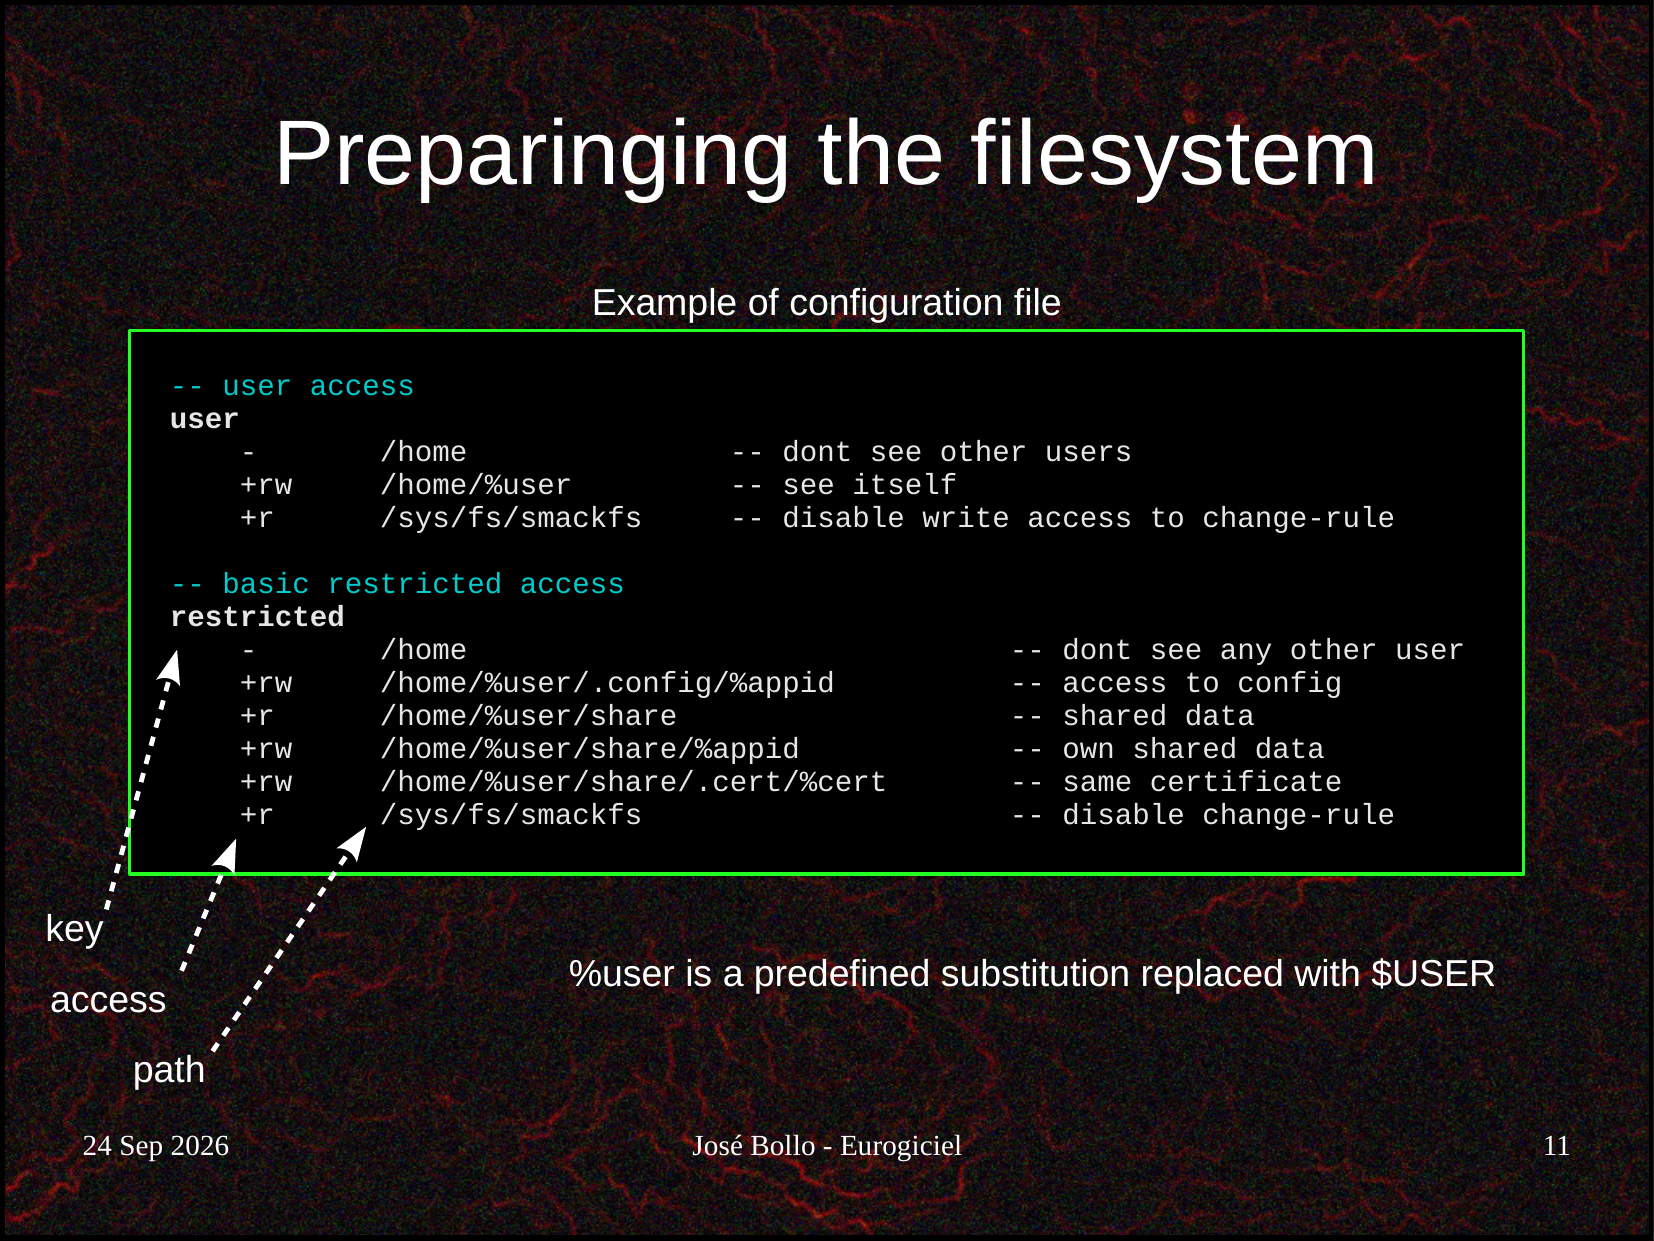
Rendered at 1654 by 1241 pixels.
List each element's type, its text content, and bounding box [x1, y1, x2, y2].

text_box Example of configuration file [577, 273, 1077, 331]
text_box -- user access user - /home -- dont see other users +rw /home/%user -- see itself +r /sys/fs/smackfs -- disable write access to change-rule -- basic restricted access restricted - /home -- dont see any other user +rw /home/%user/.config/%appid -- access to config +r /home/%user/share -- shared data +rw /home/%user/share/%appid -- own shared data +rw /home/%user/share/.cert/%cert -- same certificate +r /sys/fs/smackfs -- disable change-rule [129, 330, 1524, 875]
title Preparinging the filesystem [82, 49, 1571, 257]
text_box path [118, 1041, 221, 1099]
picture [5, 5, 1649, 1235]
text_box key [30, 899, 119, 957]
text_box access [35, 970, 182, 1028]
text_box %user is a predefined substitution replaced with $USER [554, 944, 1511, 1002]
